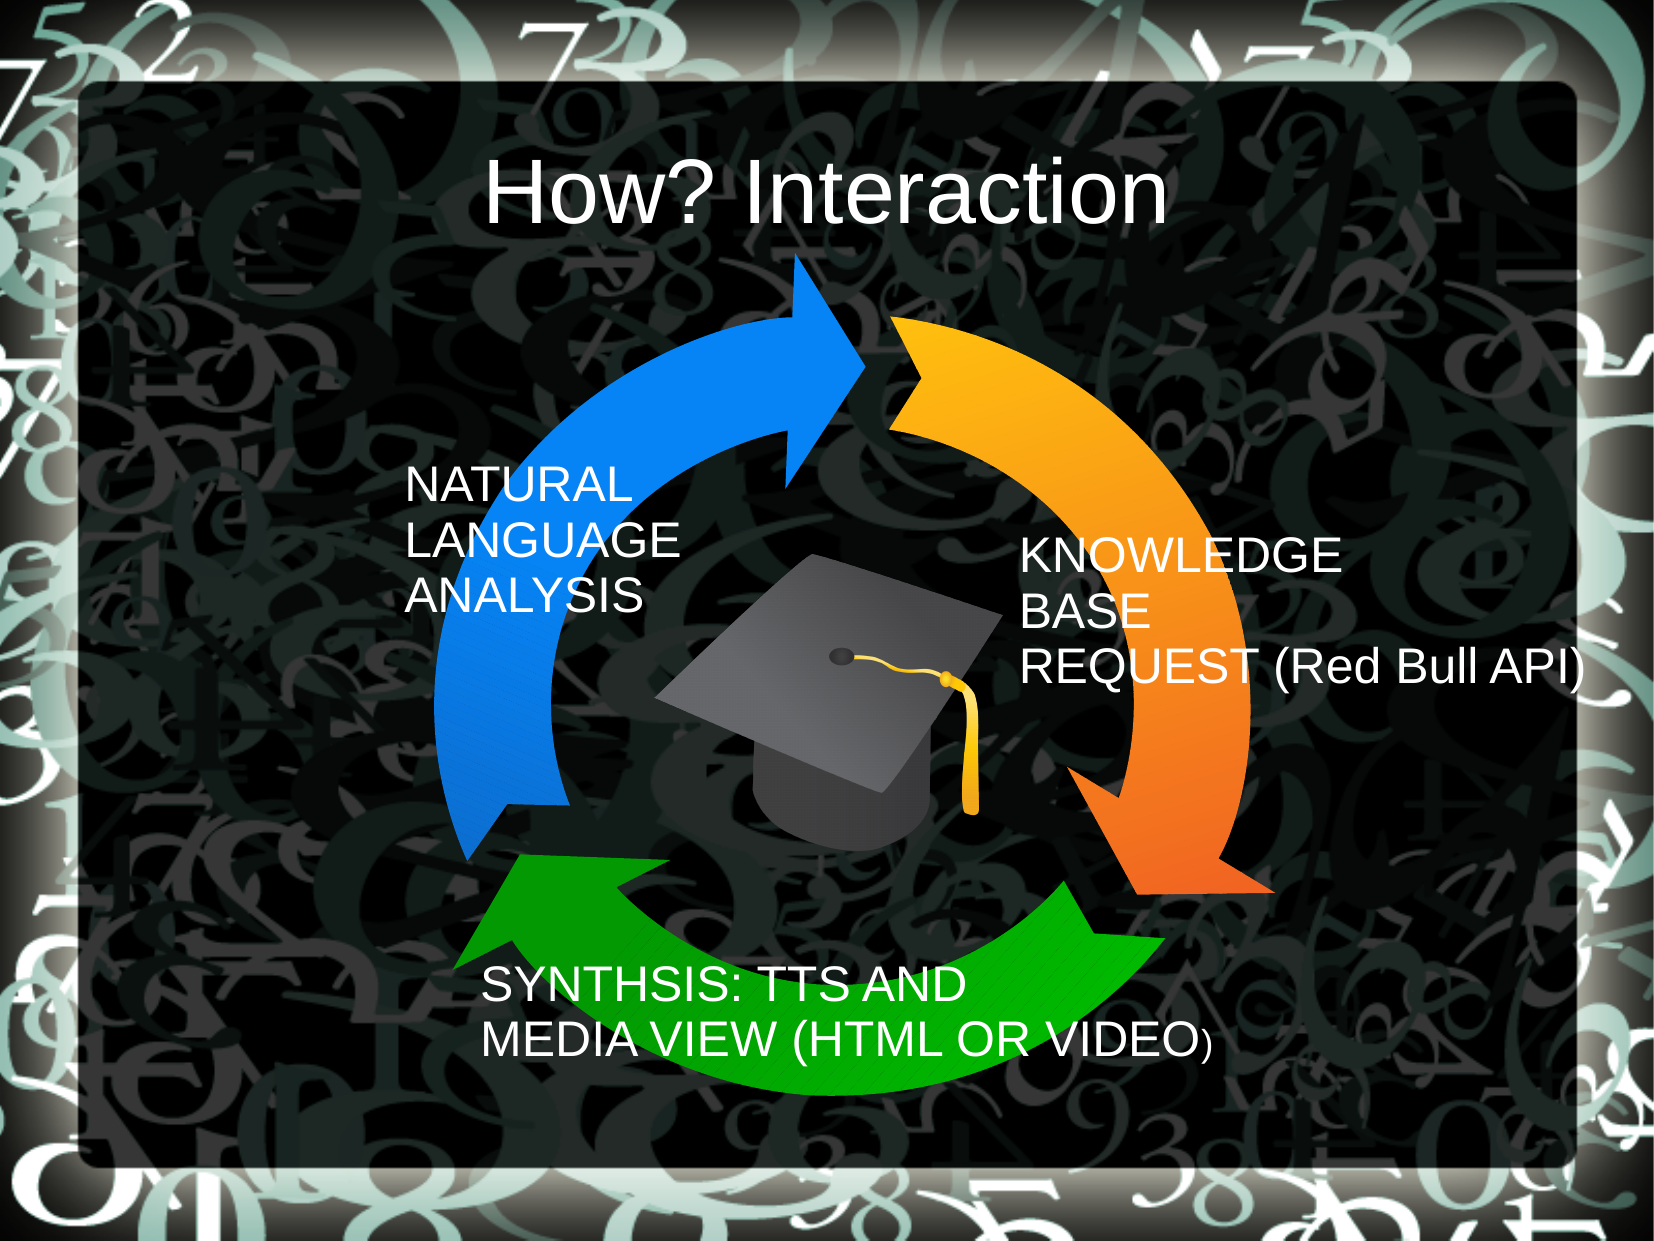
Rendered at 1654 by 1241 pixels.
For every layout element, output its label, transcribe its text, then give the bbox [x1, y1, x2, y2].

title How? Interaction [82, 88, 1571, 296]
picture [0, 0, 1654, 1241]
text_box SYNTHSIS: TTS AND MEDIA VIEW (HTML OR VIDEO) [465, 948, 1229, 1075]
text_box NATURAL LANGUAGE ANALYSIS [389, 448, 697, 631]
text_box KNOWLEDGE BASE REQUEST (Red Bull API) [1003, 519, 1602, 702]
